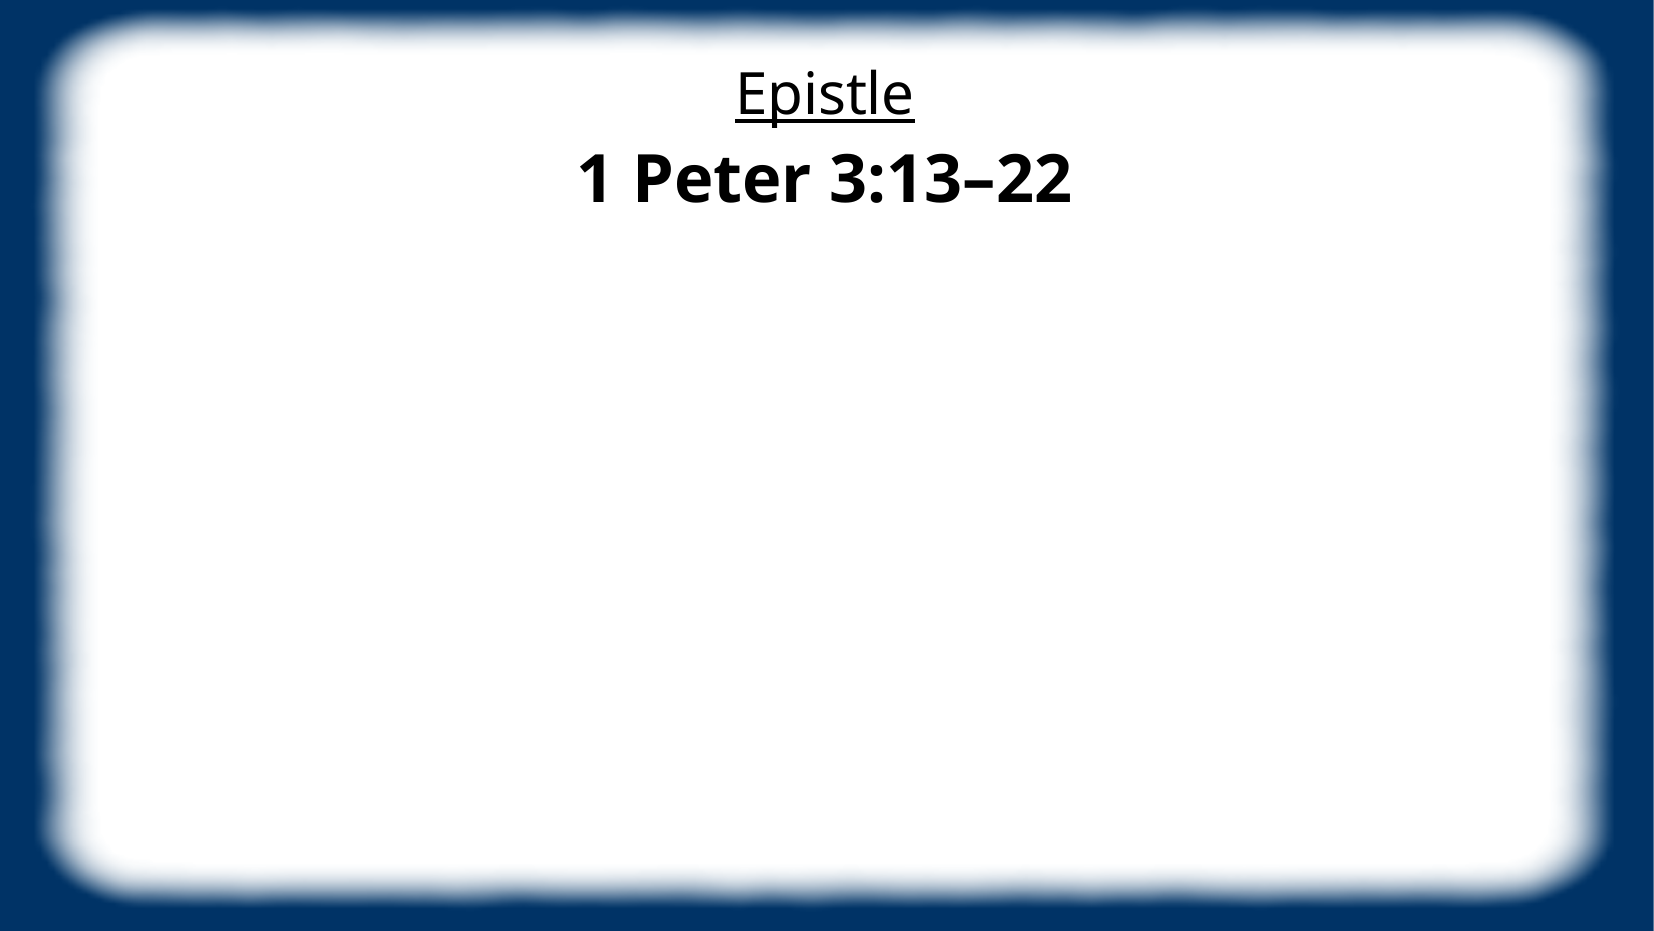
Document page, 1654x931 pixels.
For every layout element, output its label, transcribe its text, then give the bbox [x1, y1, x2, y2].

picture [0, 0, 1654, 931]
text_box Epistle 1 Peter 3:13–22 [105, 45, 1546, 226]
